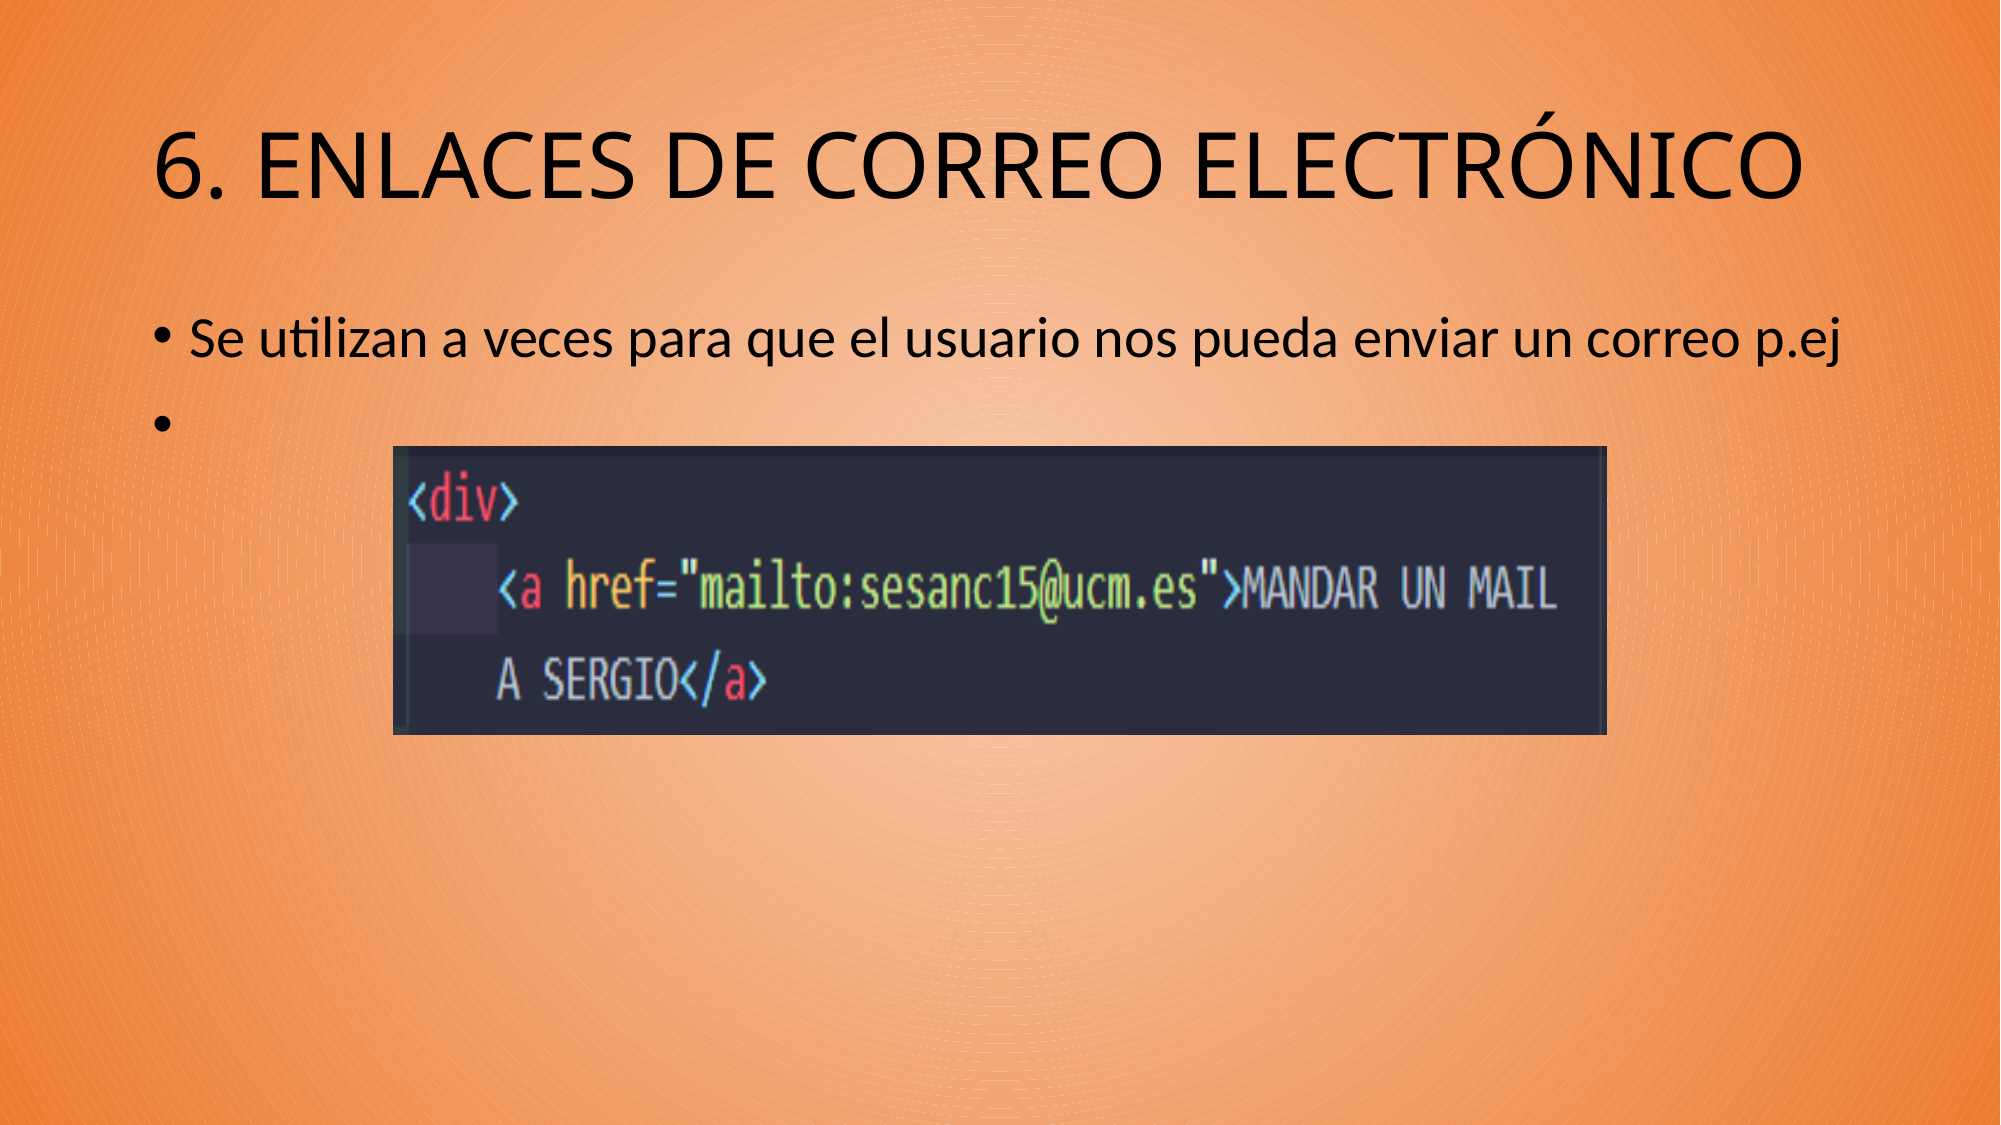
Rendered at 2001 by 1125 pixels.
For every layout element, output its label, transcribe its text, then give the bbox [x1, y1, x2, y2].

title 6. ENLACES DE CORREO ELECTRÓNICO [137, 59, 1863, 278]
list Se utilizan a veces para que el usuario nos pueda enviar un correo p.ej [137, 299, 1863, 1014]
picture [393, 446, 1607, 735]
